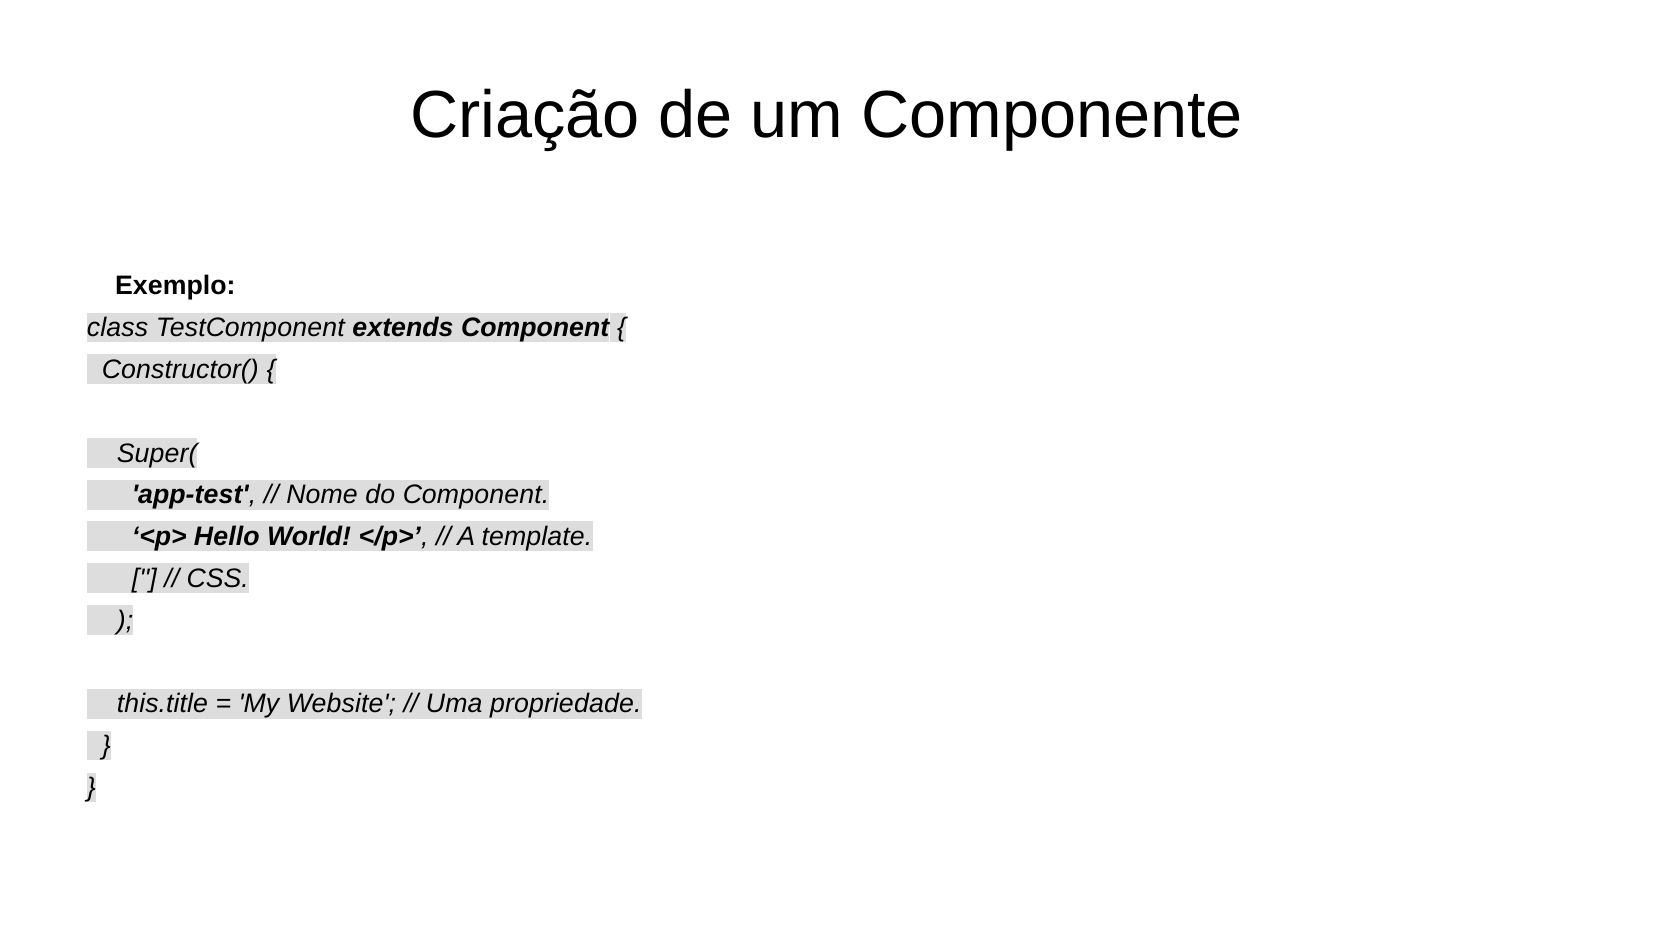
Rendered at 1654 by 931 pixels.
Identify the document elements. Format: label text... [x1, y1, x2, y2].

title Criação de um Componente [82, 12, 1571, 218]
list Exemplo: class TestComponent extends Component { Constructor() { Super( 'app-test', // Nome do Component. ‘<p> Hello World! </p>’, // A template. [''] // CSS. ); this.title = 'My Website'; // Uma propriedade. } } [86, 270, 1576, 811]
